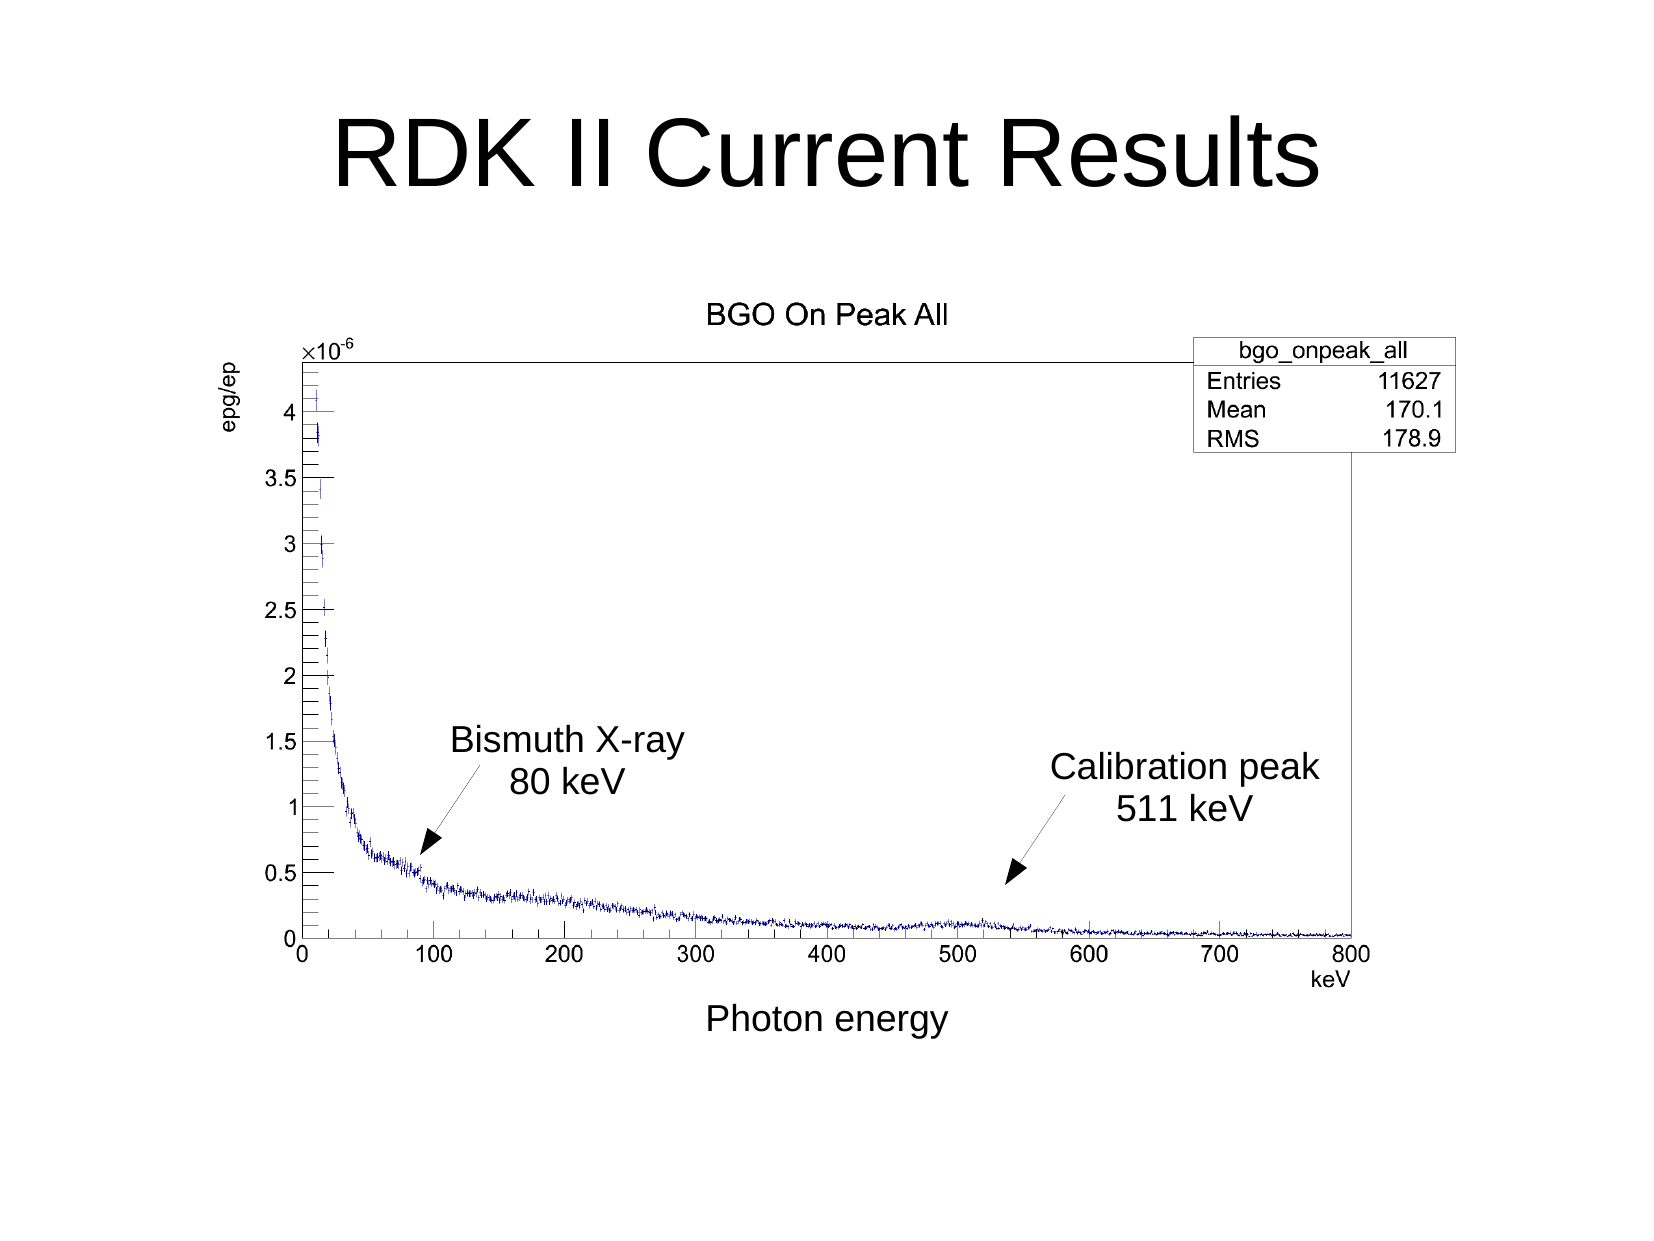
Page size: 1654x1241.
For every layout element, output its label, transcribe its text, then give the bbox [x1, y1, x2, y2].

text_box Bismuth X-ray 80 keV [435, 711, 700, 811]
text_box Photon energy [690, 990, 964, 1047]
title RDK II Current Results [82, 49, 1571, 257]
text_box Calibration peak 511 keV [1035, 738, 1335, 838]
picture [171, 290, 1482, 1010]
